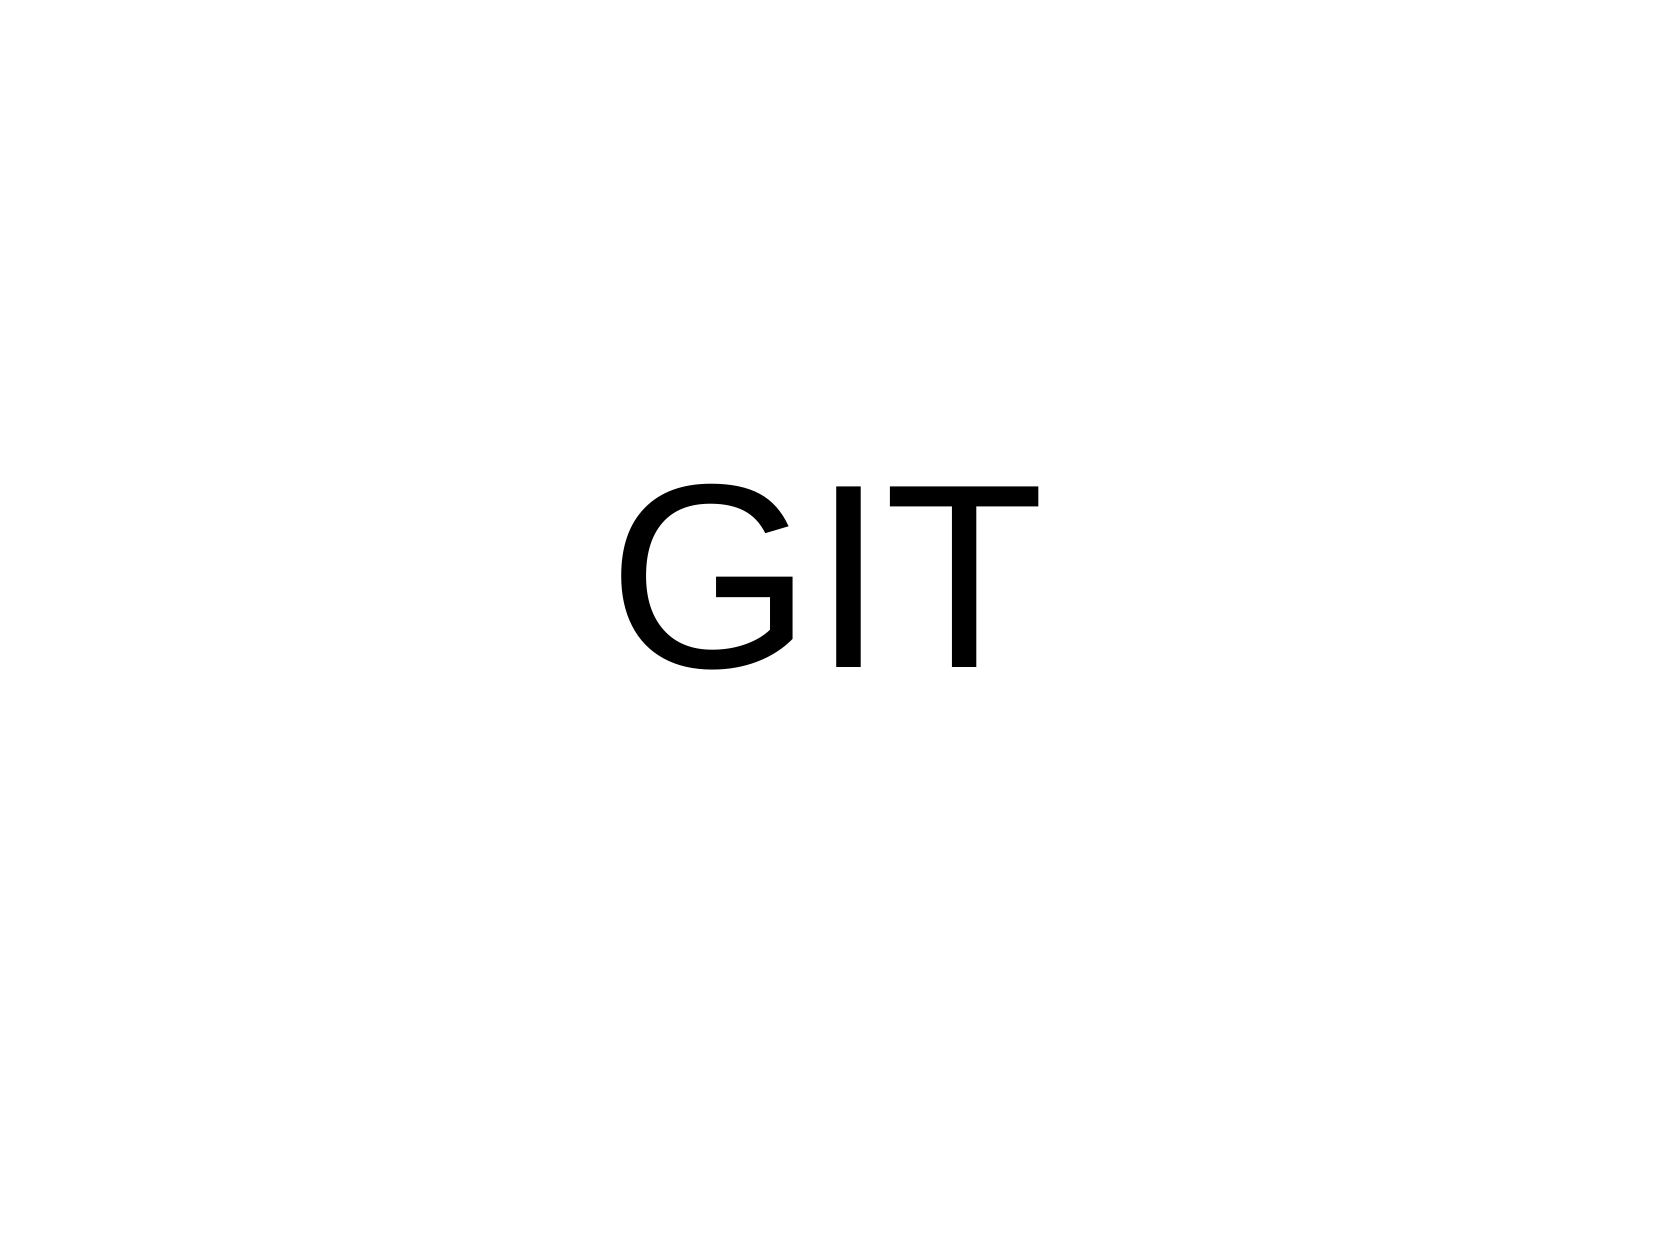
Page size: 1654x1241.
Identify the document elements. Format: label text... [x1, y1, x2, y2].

subtitle GIT [82, 209, 1571, 1028]
